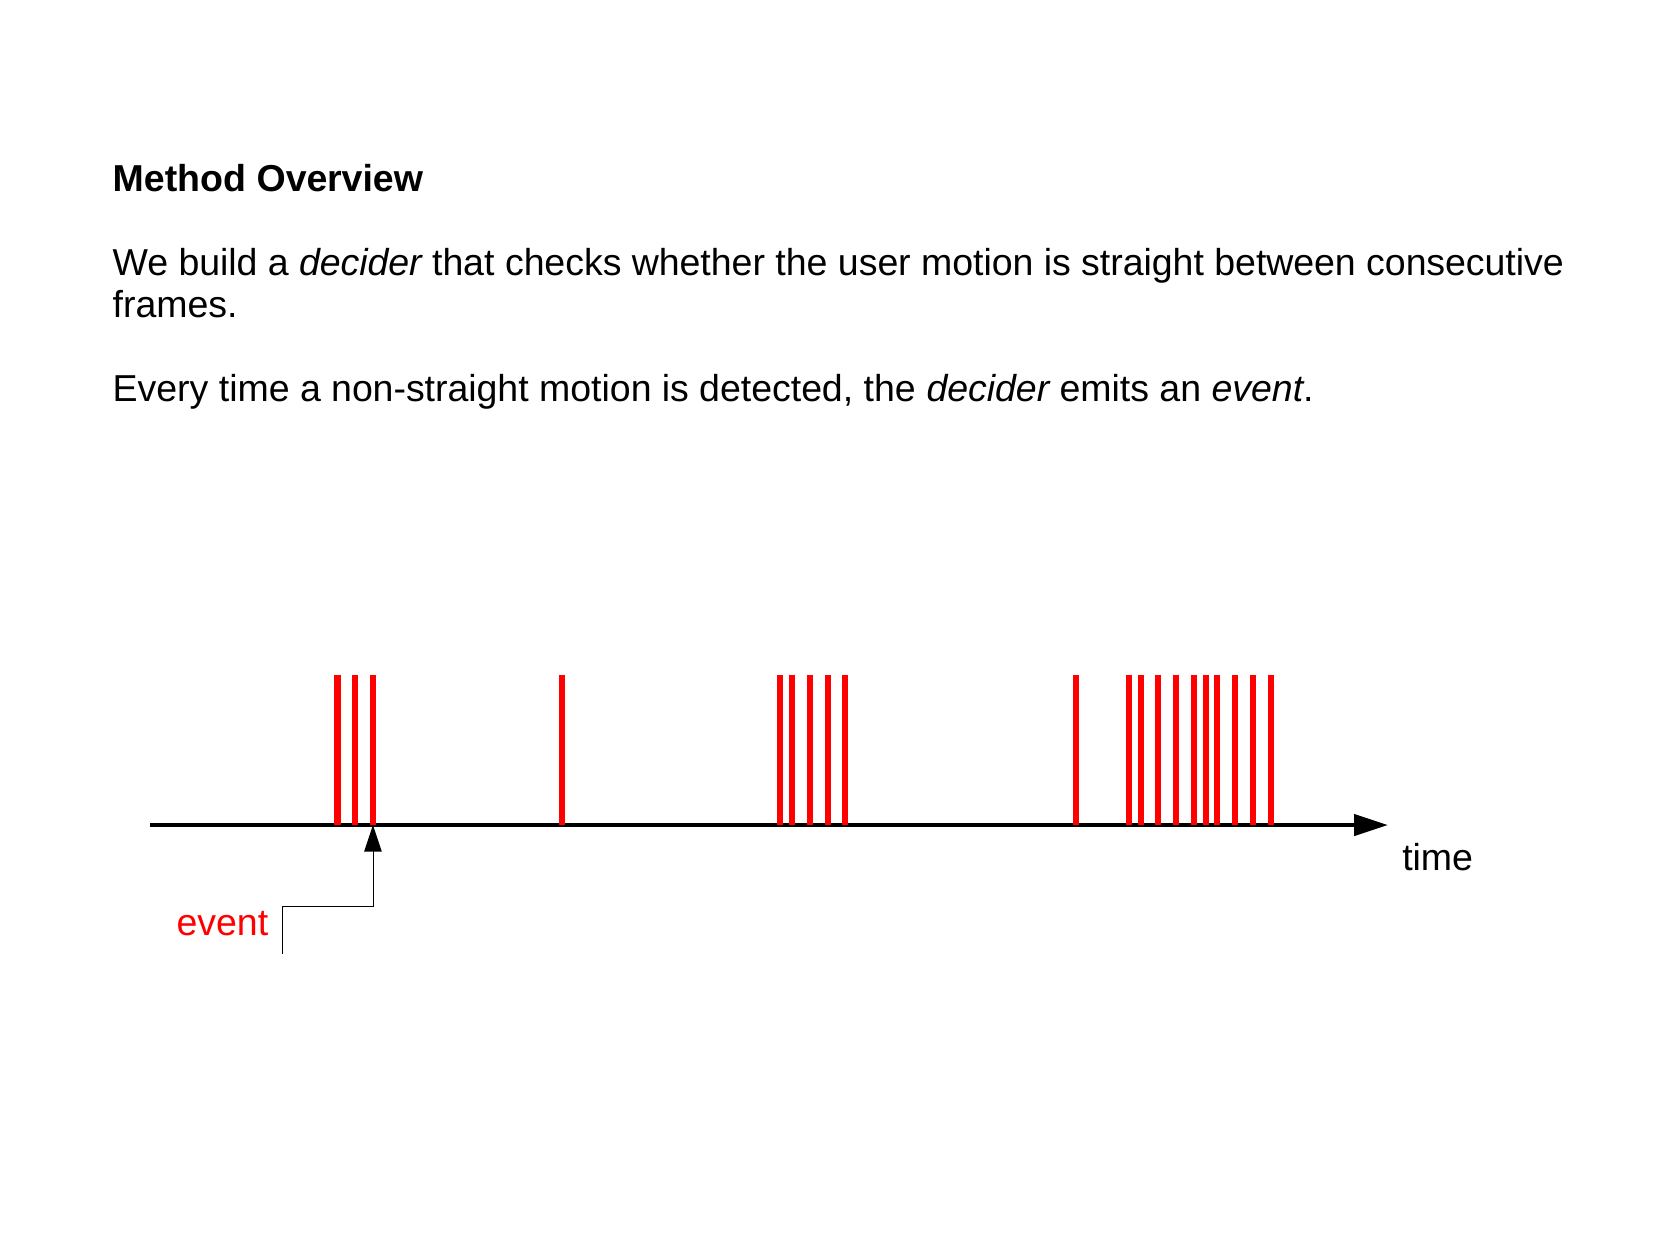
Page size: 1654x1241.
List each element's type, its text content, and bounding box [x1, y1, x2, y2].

text_box event [161, 894, 283, 965]
text_box time [1387, 829, 1488, 901]
text_box Method Overview We build a decider that checks whether the user motion is straight between consecutive frames. Every time a non-straight motion is detected, the decider emits an event. [97, 150, 1613, 780]
